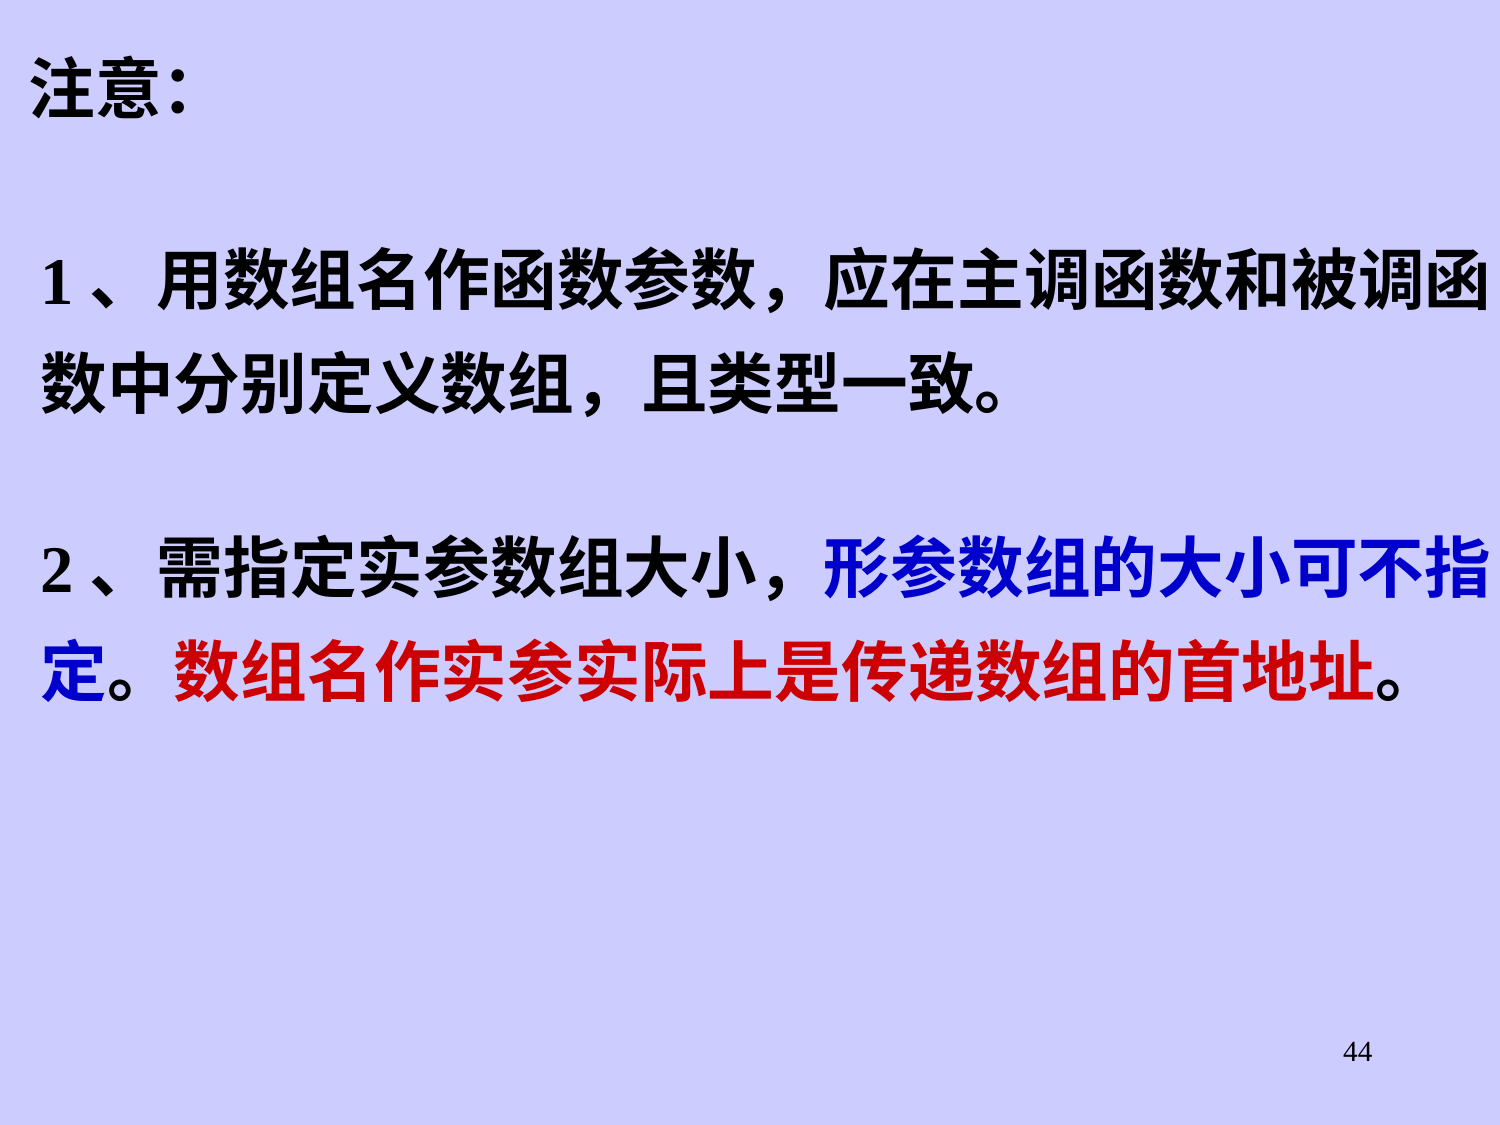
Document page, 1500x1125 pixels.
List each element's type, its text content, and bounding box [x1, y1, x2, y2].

text_box 注意： [25, 37, 1026, 130]
text_box <编号> [1074, 1025, 1388, 1101]
text_box 2、需指定实参数组大小，形参数组的大小可不指定。数组名作实参实际上是传递数组的首地址。 [37, 499, 1500, 712]
text_box 1、用数组名作函数参数，应在主调函数和被调函数中分别定义数组，且类型一致。 [37, 212, 1500, 424]
